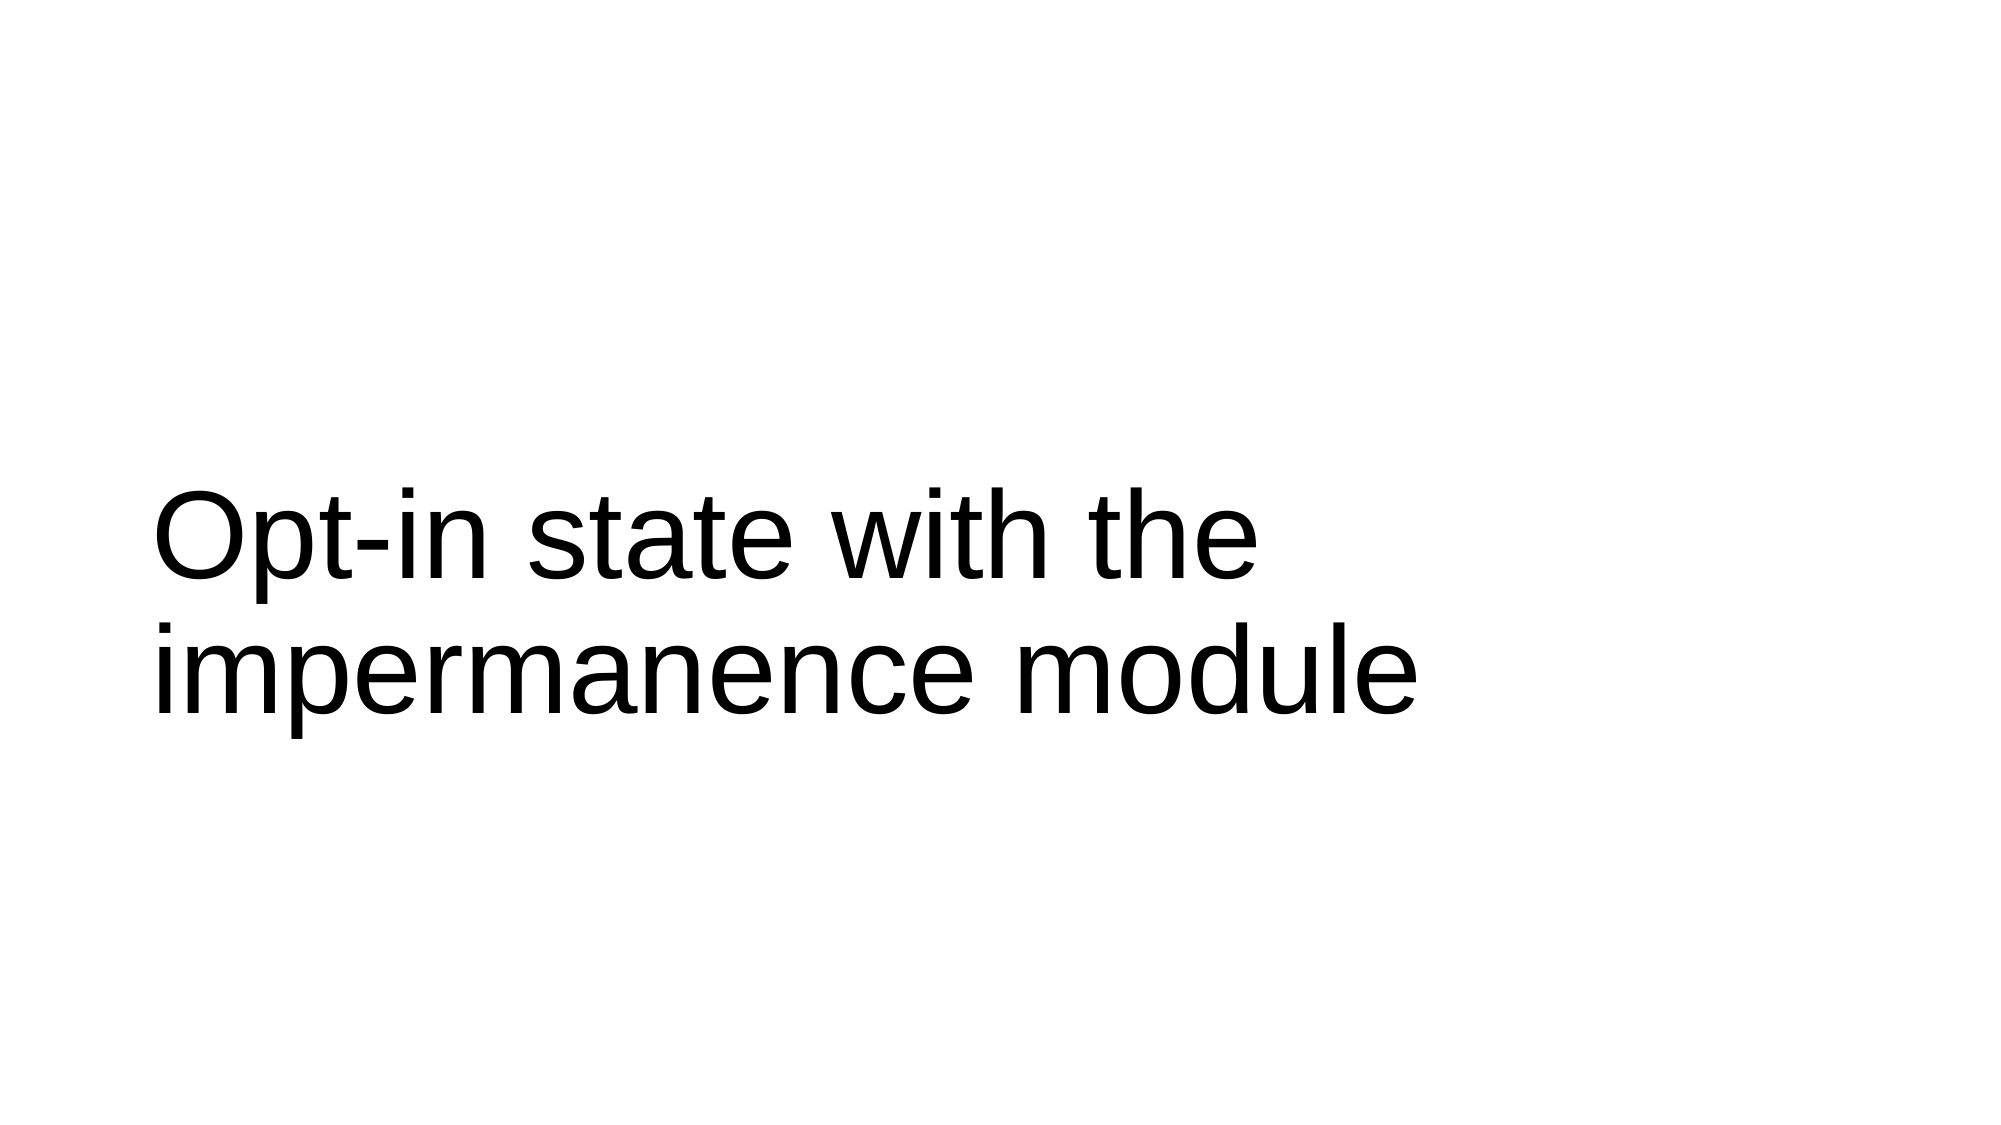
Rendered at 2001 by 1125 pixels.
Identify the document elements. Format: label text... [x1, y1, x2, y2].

title Opt-in state with the impermanence module [136, 280, 1862, 749]
